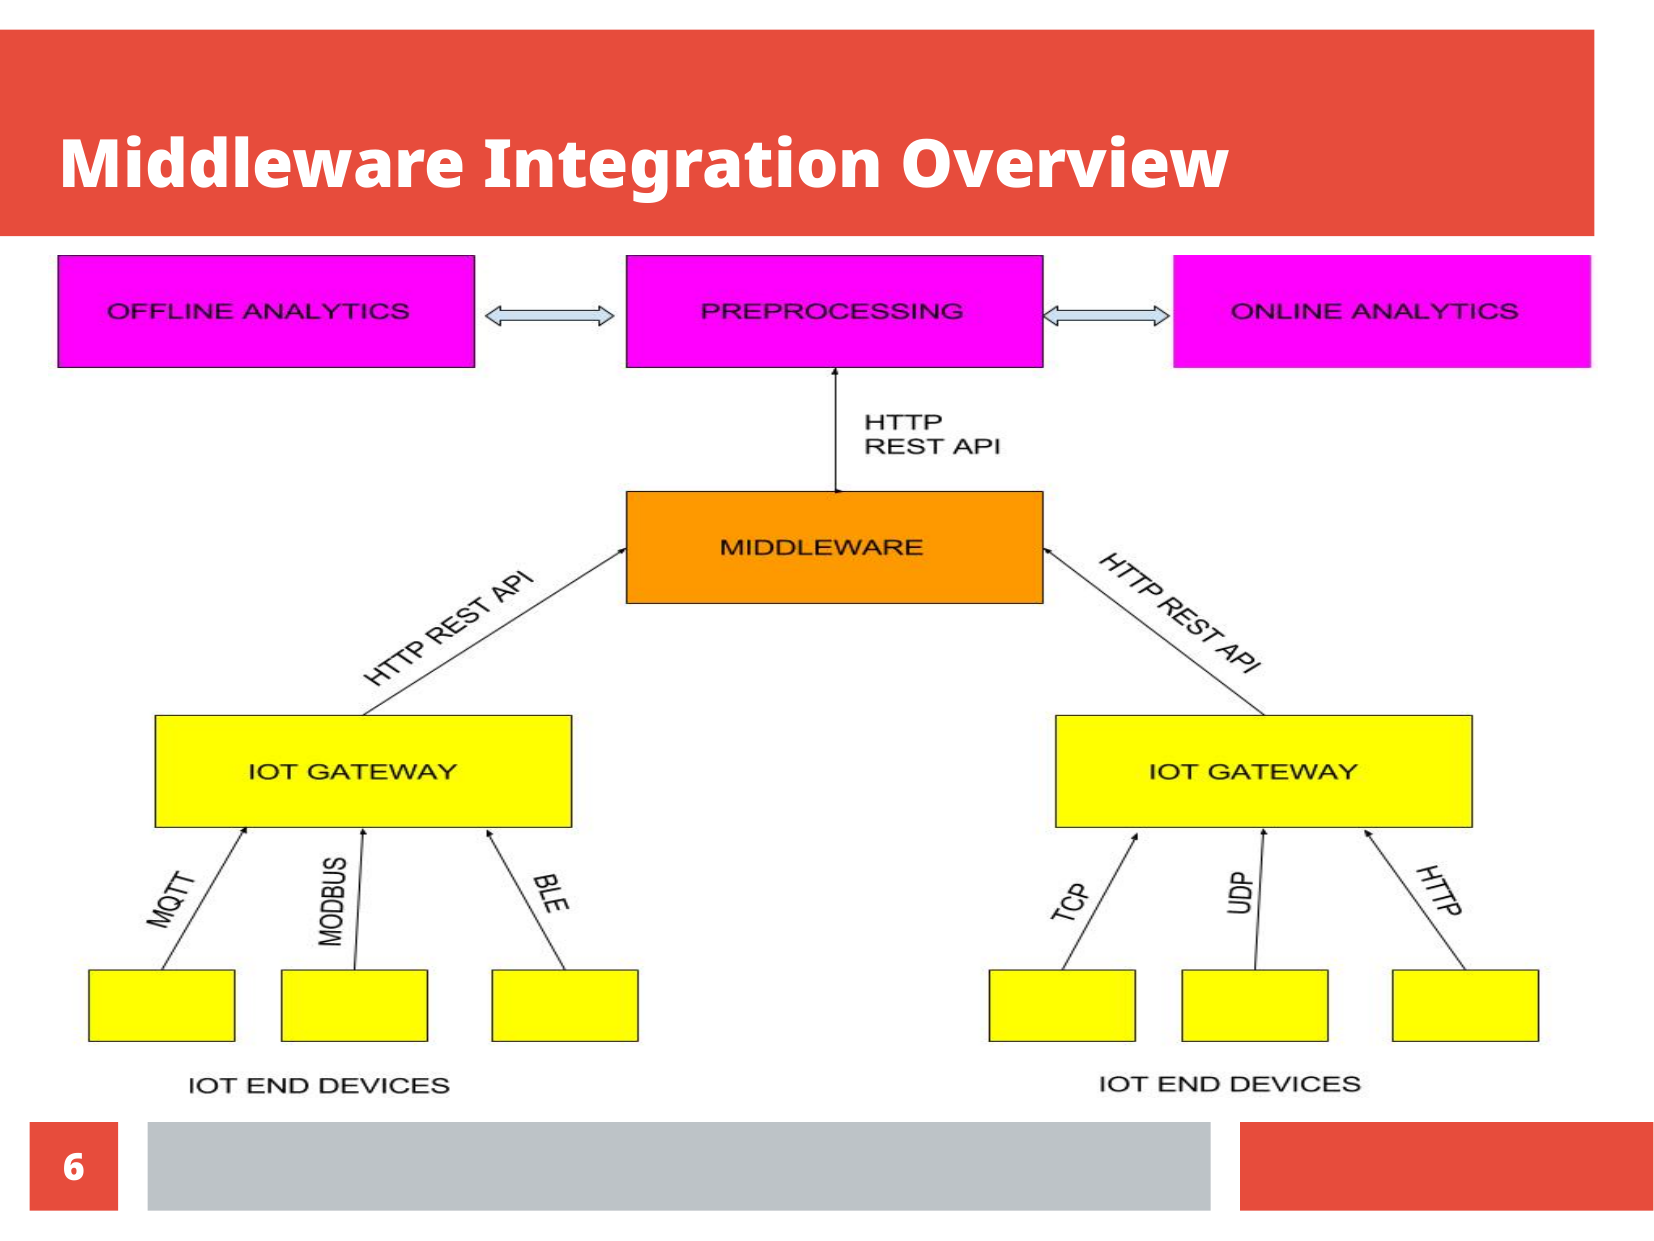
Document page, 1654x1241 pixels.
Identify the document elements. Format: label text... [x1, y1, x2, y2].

title Middleware Integration Overview [59, 59, 1595, 207]
picture [48, 255, 1598, 1121]
